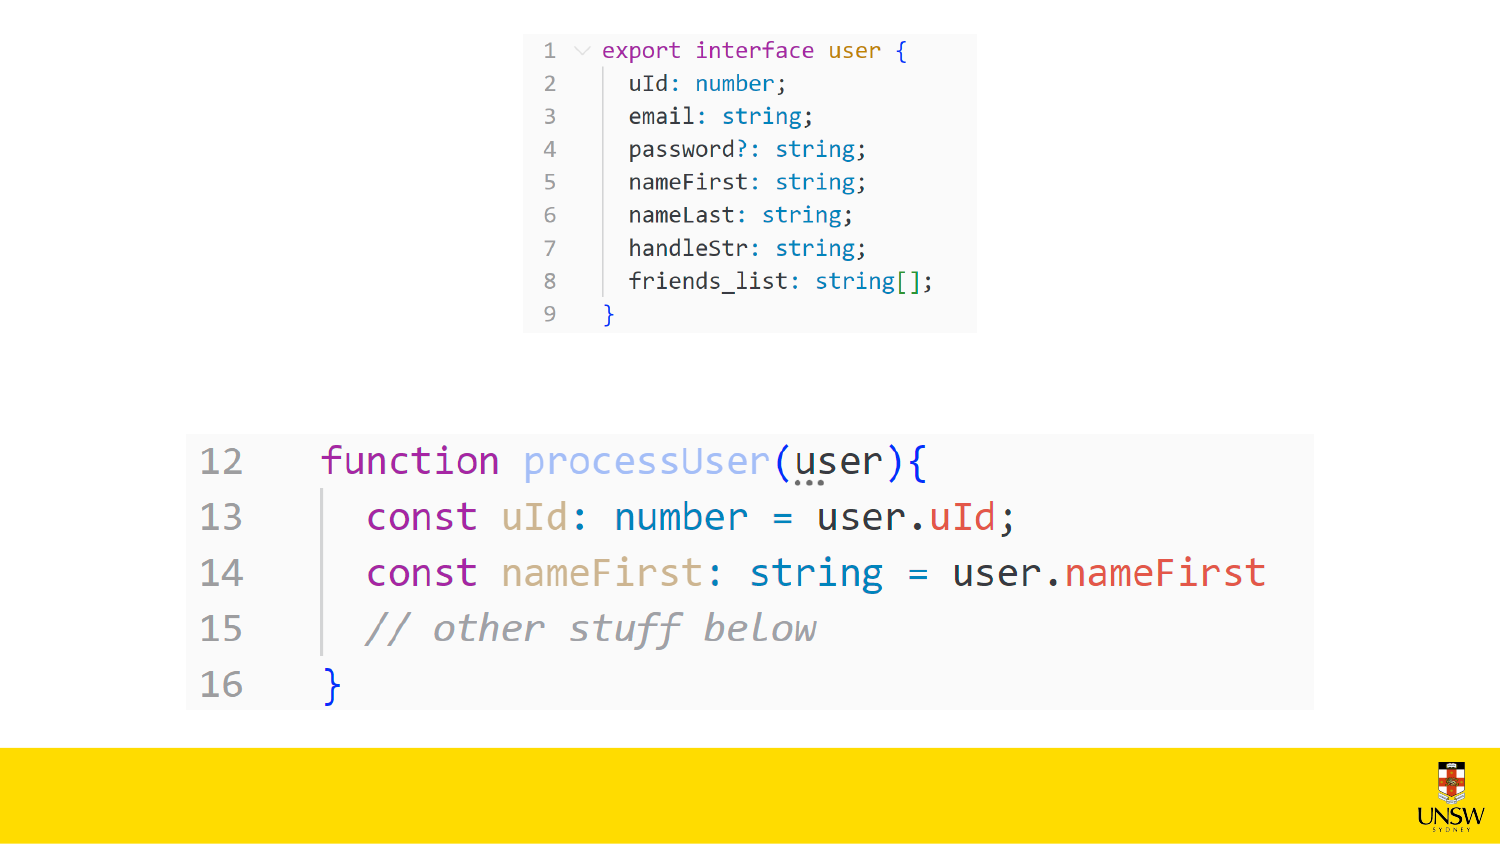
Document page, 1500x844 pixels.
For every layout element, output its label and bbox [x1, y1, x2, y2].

picture [523, 34, 977, 333]
picture [186, 434, 1314, 710]
picture [1418, 762, 1485, 832]
